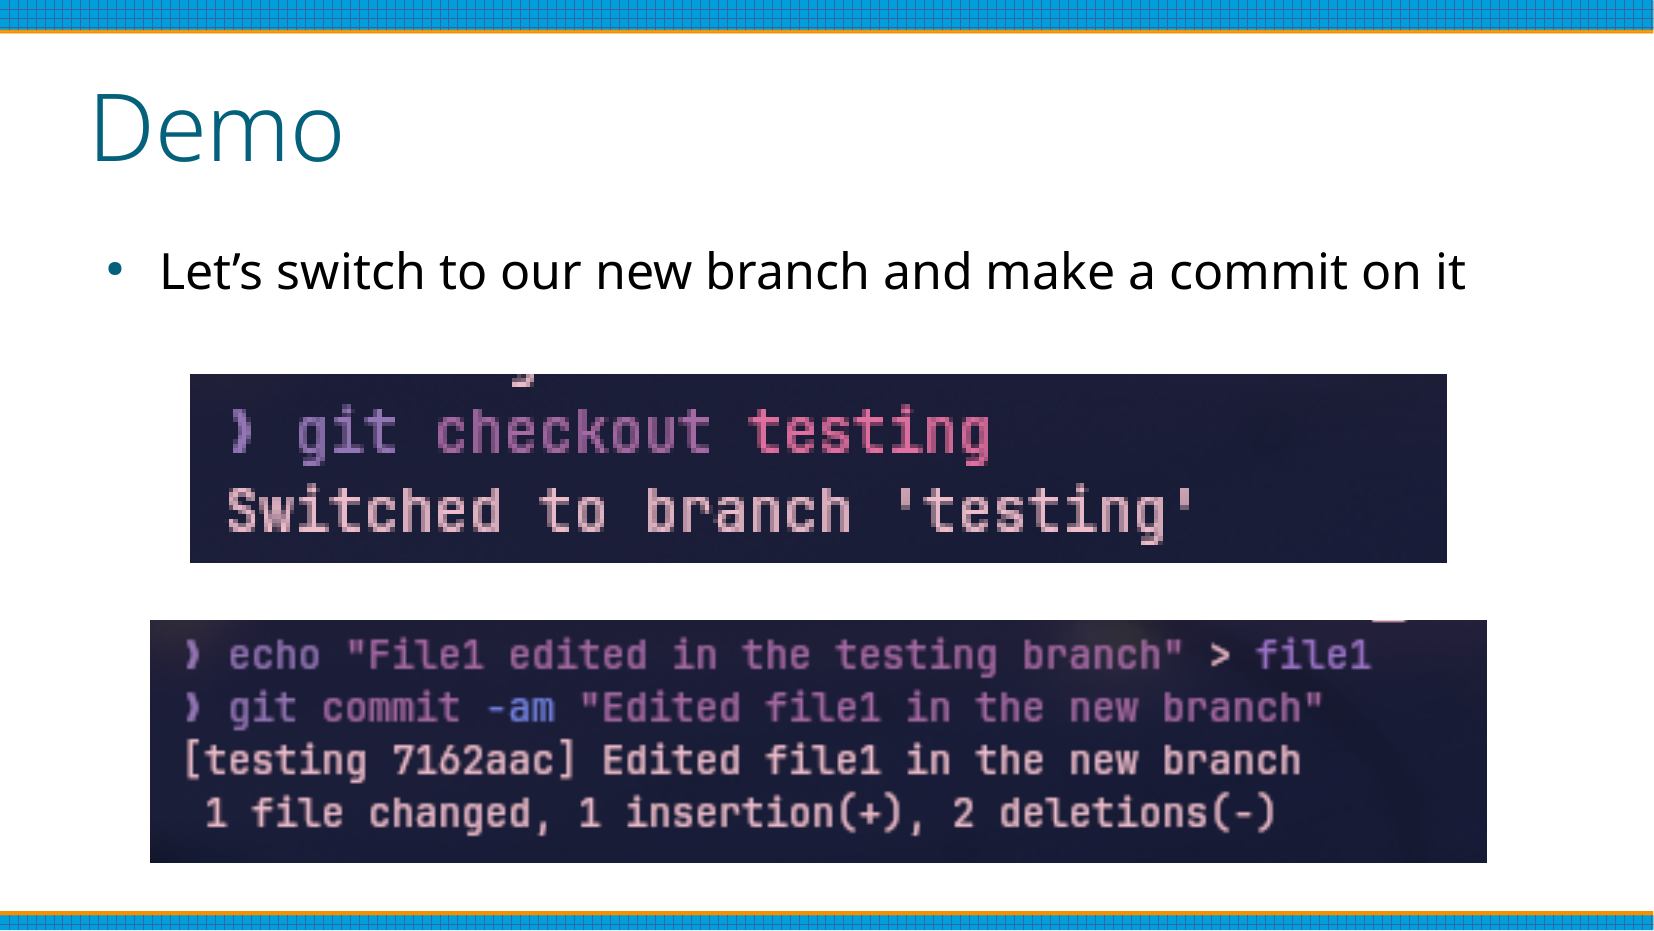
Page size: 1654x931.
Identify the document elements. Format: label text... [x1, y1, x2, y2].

title Demo [88, 44, 1565, 207]
picture [190, 374, 1447, 563]
list Let’s switch to our new branch and make a commit on it [88, 236, 1565, 338]
picture [150, 620, 1487, 863]
